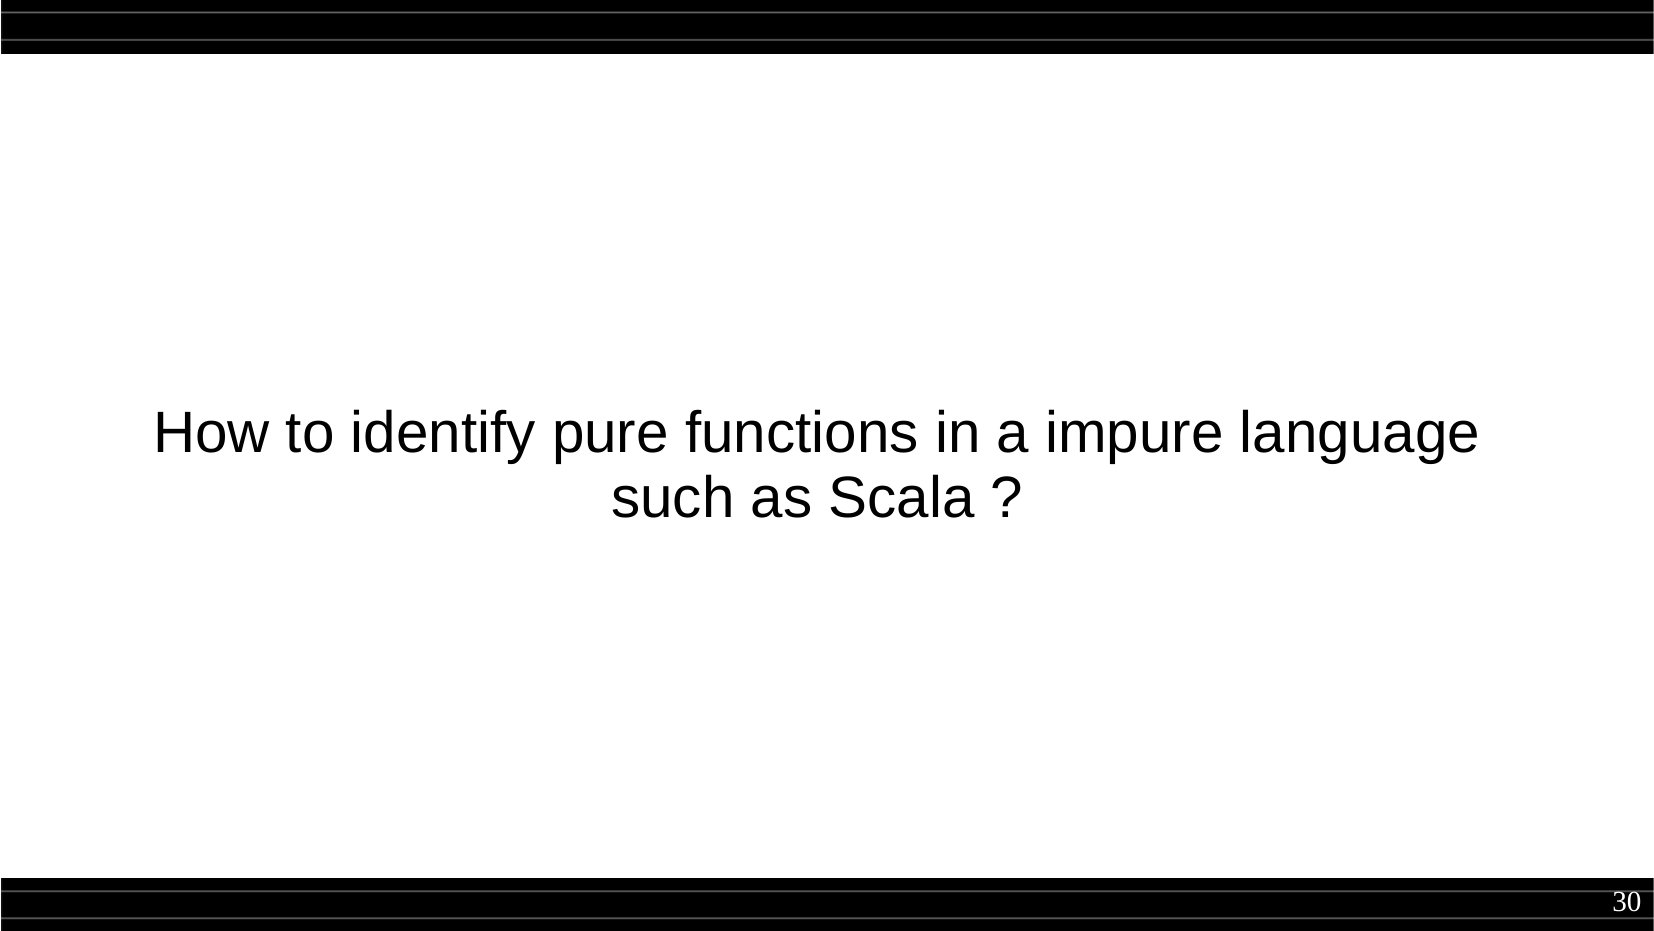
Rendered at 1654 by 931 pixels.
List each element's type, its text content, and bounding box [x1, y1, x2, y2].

picture [1, 878, 1654, 931]
list How to identify pure functions in a impure language such as Scala ? [120, 75, 1516, 856]
picture [1, 0, 1654, 54]
